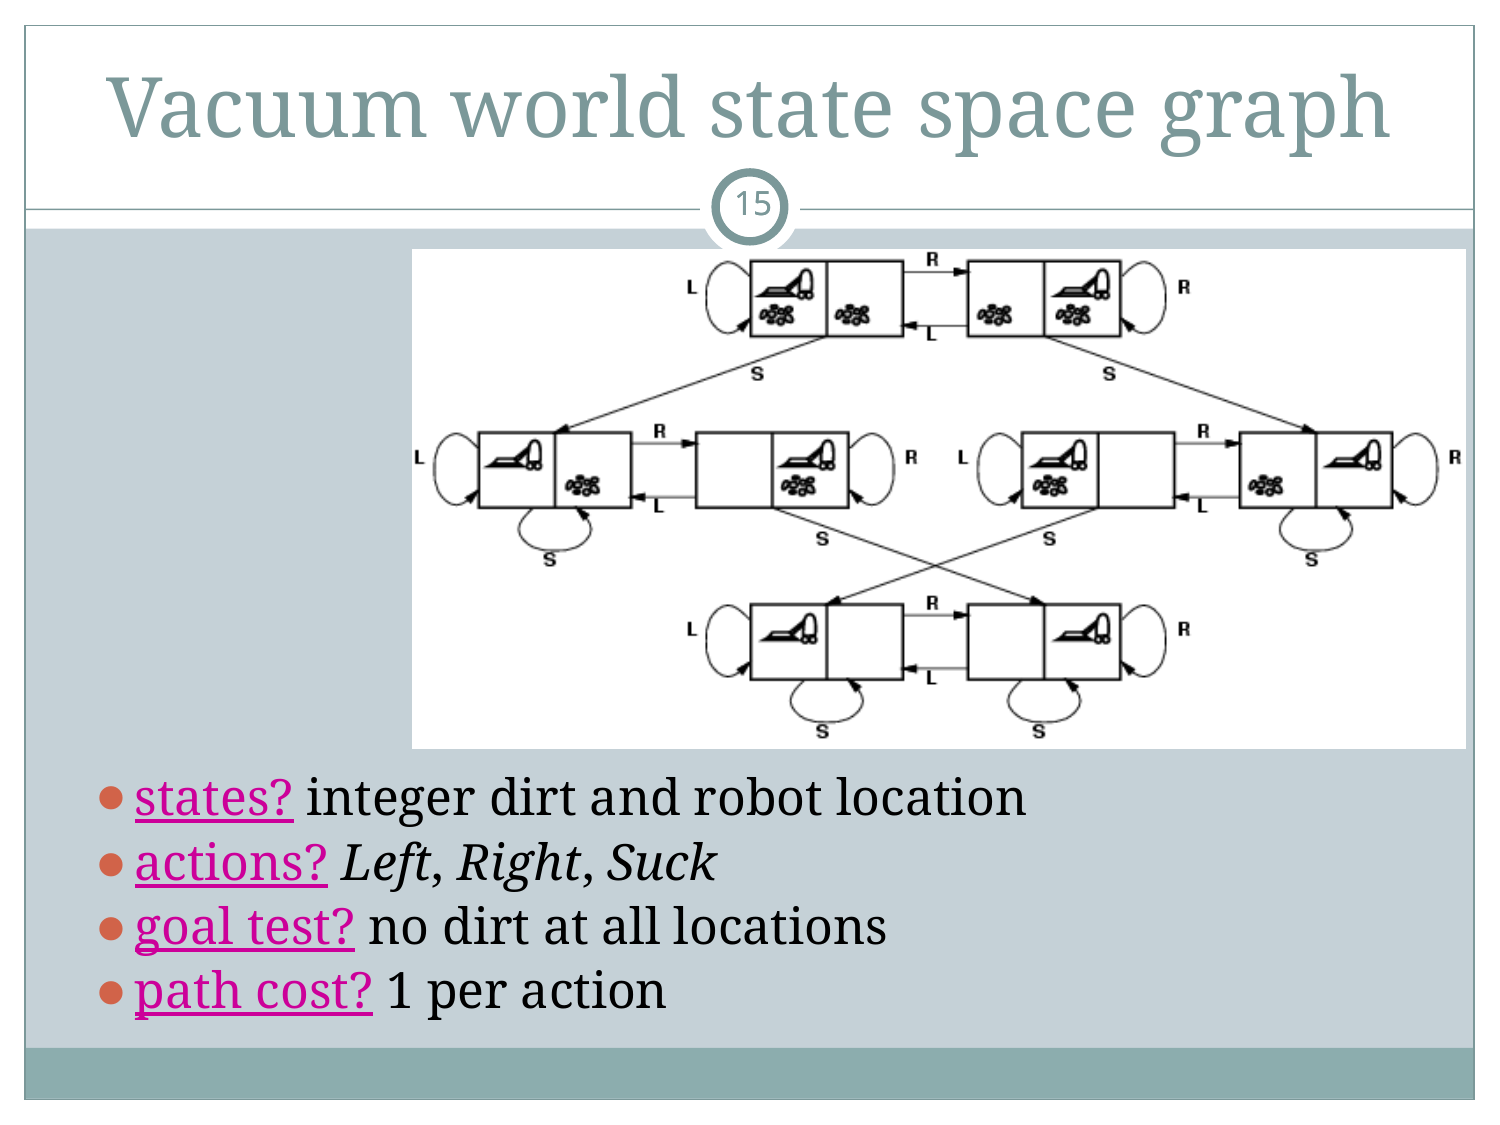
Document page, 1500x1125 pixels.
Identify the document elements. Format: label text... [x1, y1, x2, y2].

title Vacuum world state space graph [49, 37, 1450, 162]
picture [412, 249, 1466, 749]
slide_number <number> [715, 168, 791, 241]
list states? integer dirt and robot location actions? Left, Right, Suck goal test? no dirt at all locations path cost? 1 per action [75, 275, 1425, 1018]
